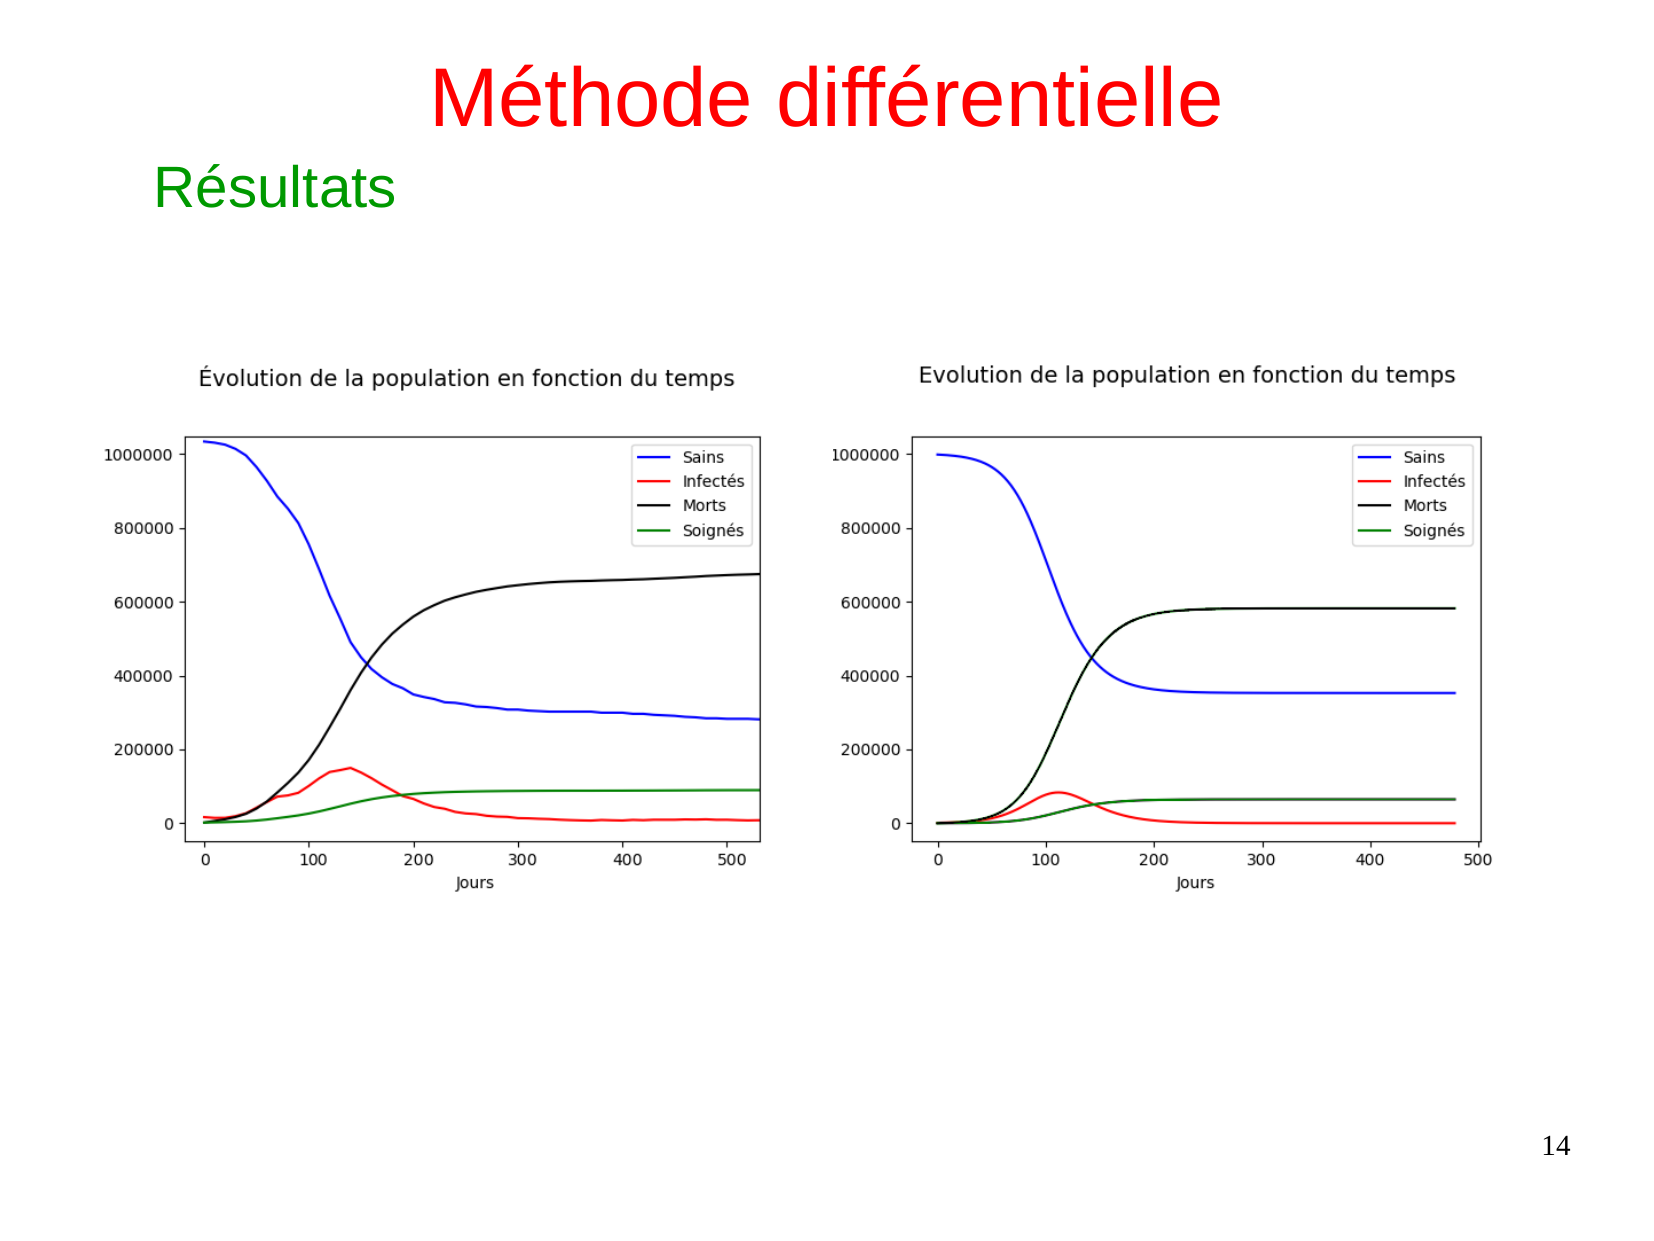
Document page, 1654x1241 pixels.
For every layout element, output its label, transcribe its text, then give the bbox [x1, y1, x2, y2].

picture [100, 354, 1554, 902]
title Méthode différentielle [82, 0, 1571, 201]
list Résultats [82, 201, 1571, 875]
